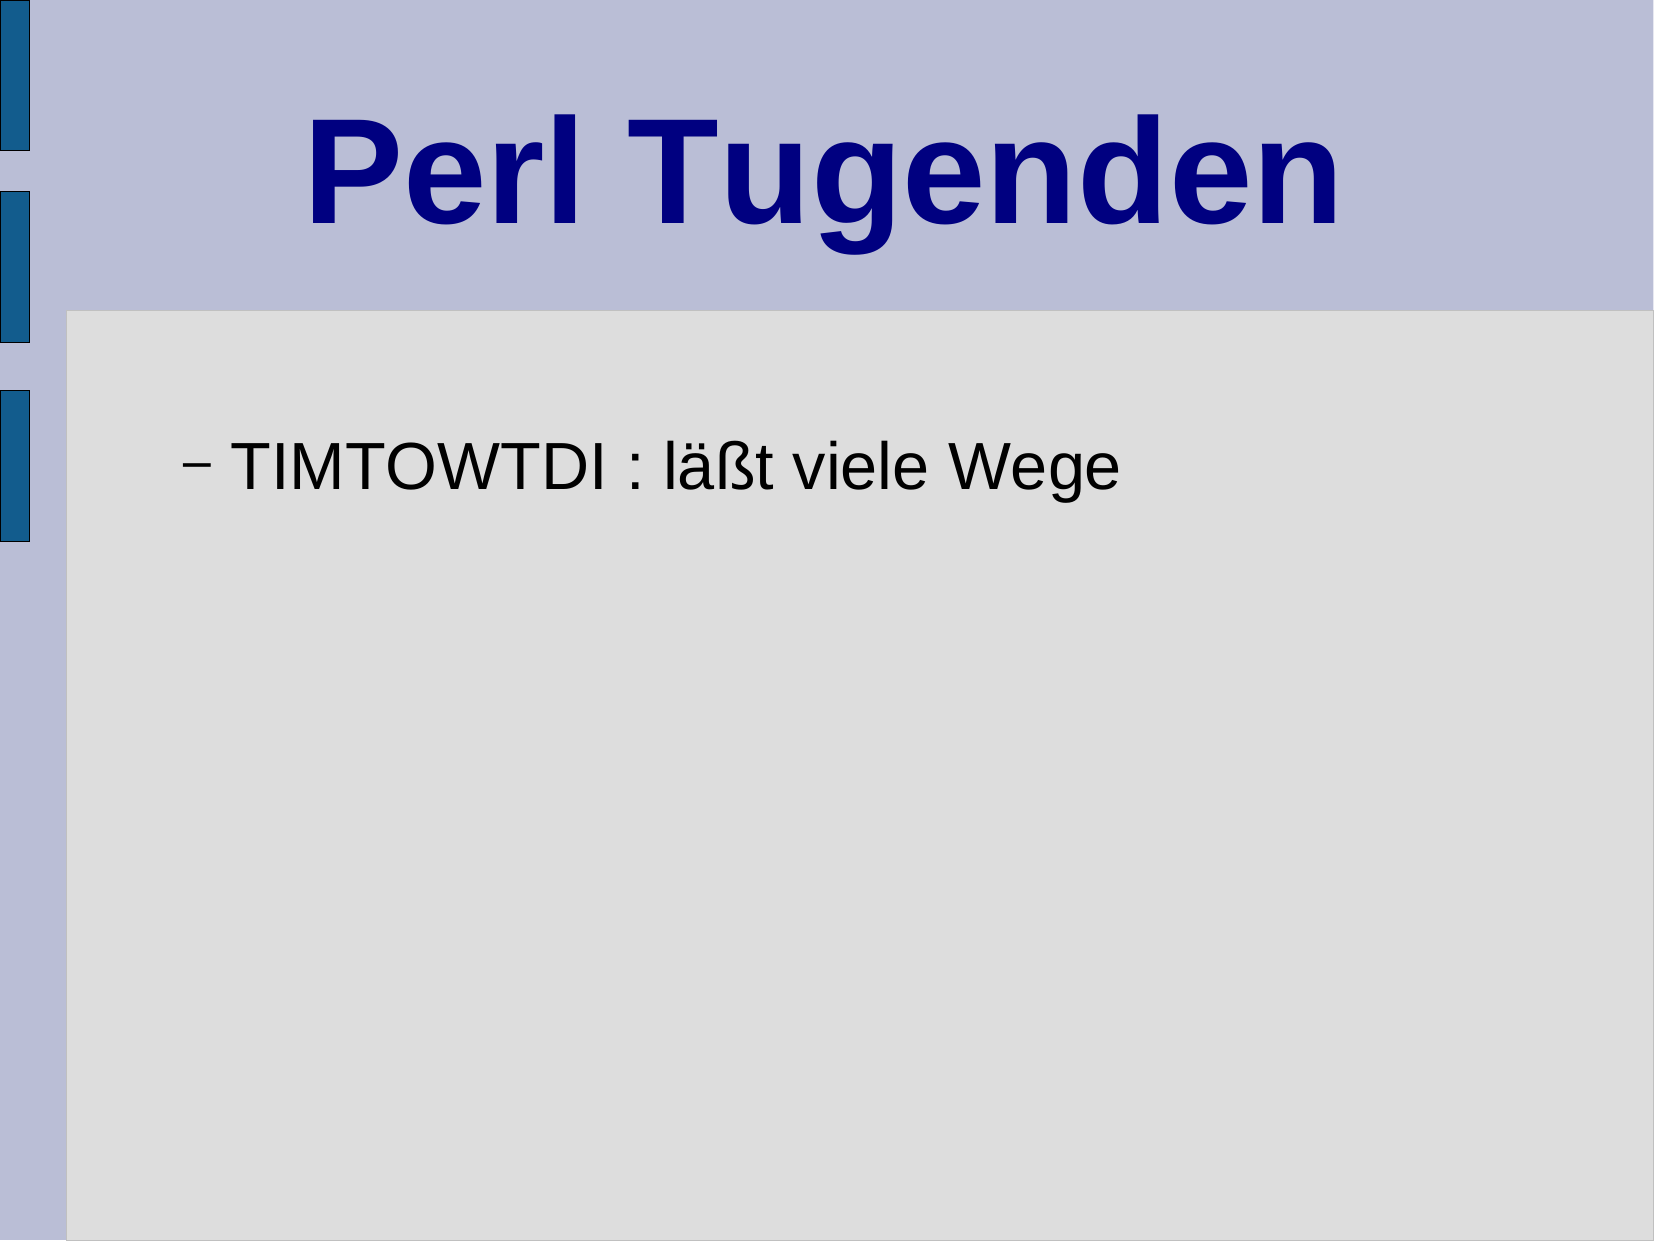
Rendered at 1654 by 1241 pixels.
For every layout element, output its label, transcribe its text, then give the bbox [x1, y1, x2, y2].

title Perl Tugenden [118, 68, 1531, 276]
list TIMTOWTDI : läßt viele Wege [88, 354, 1501, 1063]
